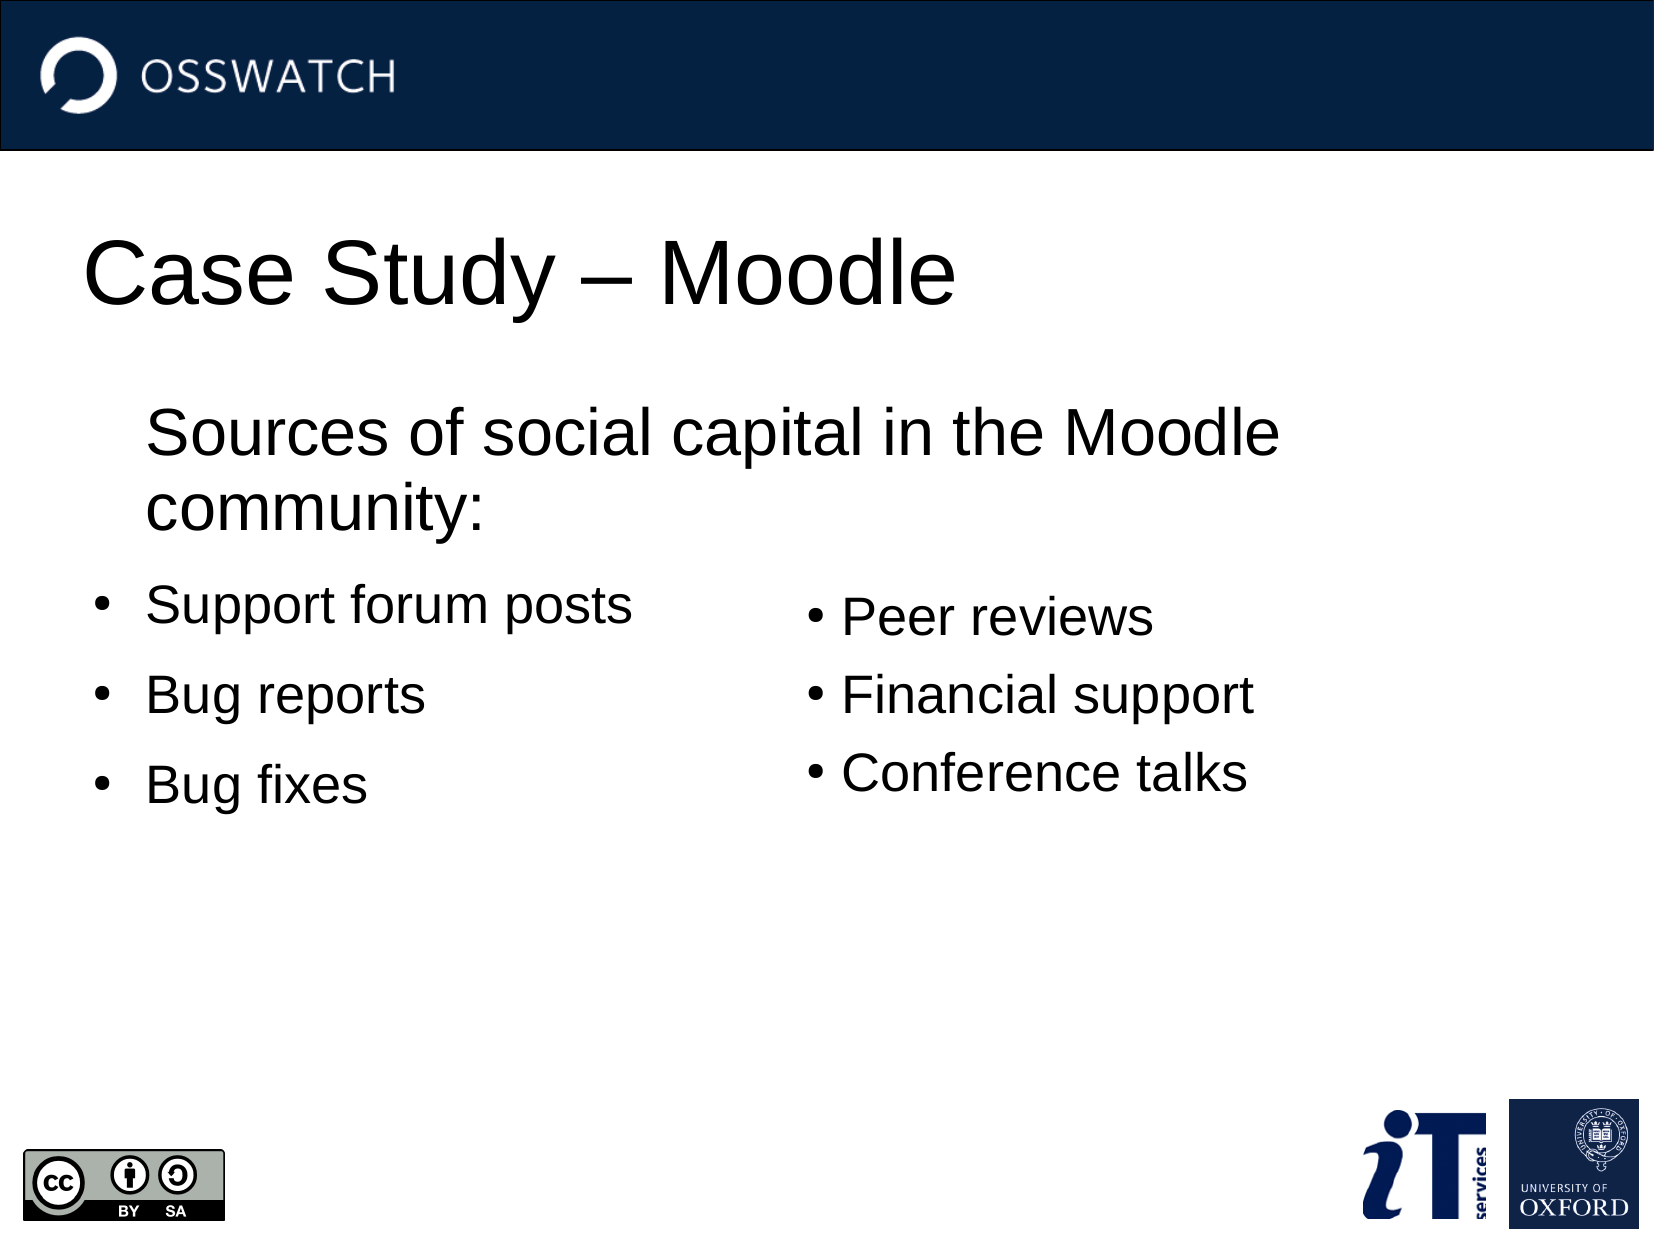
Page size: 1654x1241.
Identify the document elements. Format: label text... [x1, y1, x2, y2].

picture [1509, 1099, 1639, 1229]
text_box Peer reviews Financial support Conference talks [791, 578, 1524, 811]
title Case Study – Moodle [82, 169, 1569, 375]
picture [12, 12, 426, 141]
picture [1363, 1115, 1486, 1219]
picture [23, 1149, 225, 1221]
list Sources of social capital in the Moodle community: Support forum posts Bug reports Bug fixes [74, 395, 1562, 1115]
